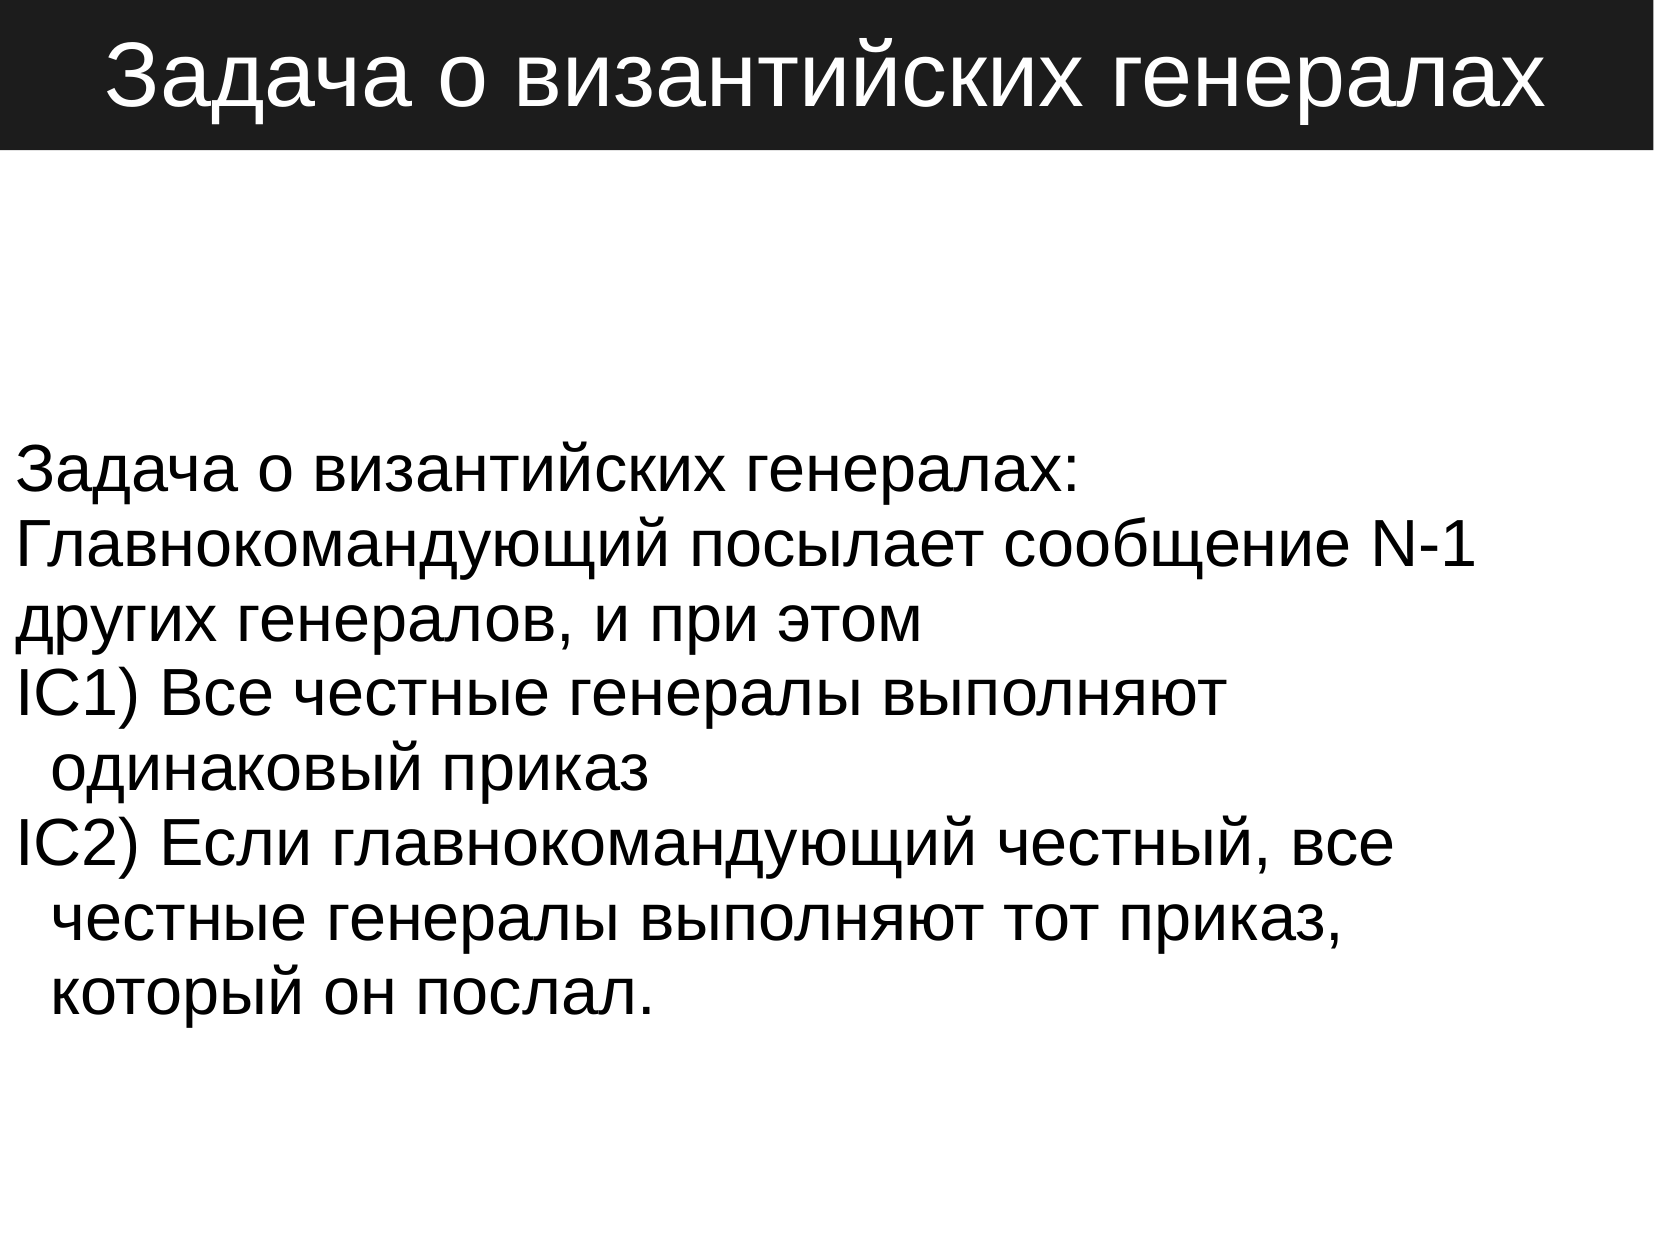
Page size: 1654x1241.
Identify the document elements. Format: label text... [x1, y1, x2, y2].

subtitle Задача о византийских генералах: Главнокомандующий посылает сообщение N-1 других генералов, и при этом Все честные генералы выполняют одинаковый приказ Если главнокомандующий честный, все честные генералы выполняют тот приказ, который он послал. [15, 168, 1606, 1218]
title Задача о византийских генералах [0, 0, 1654, 151]
